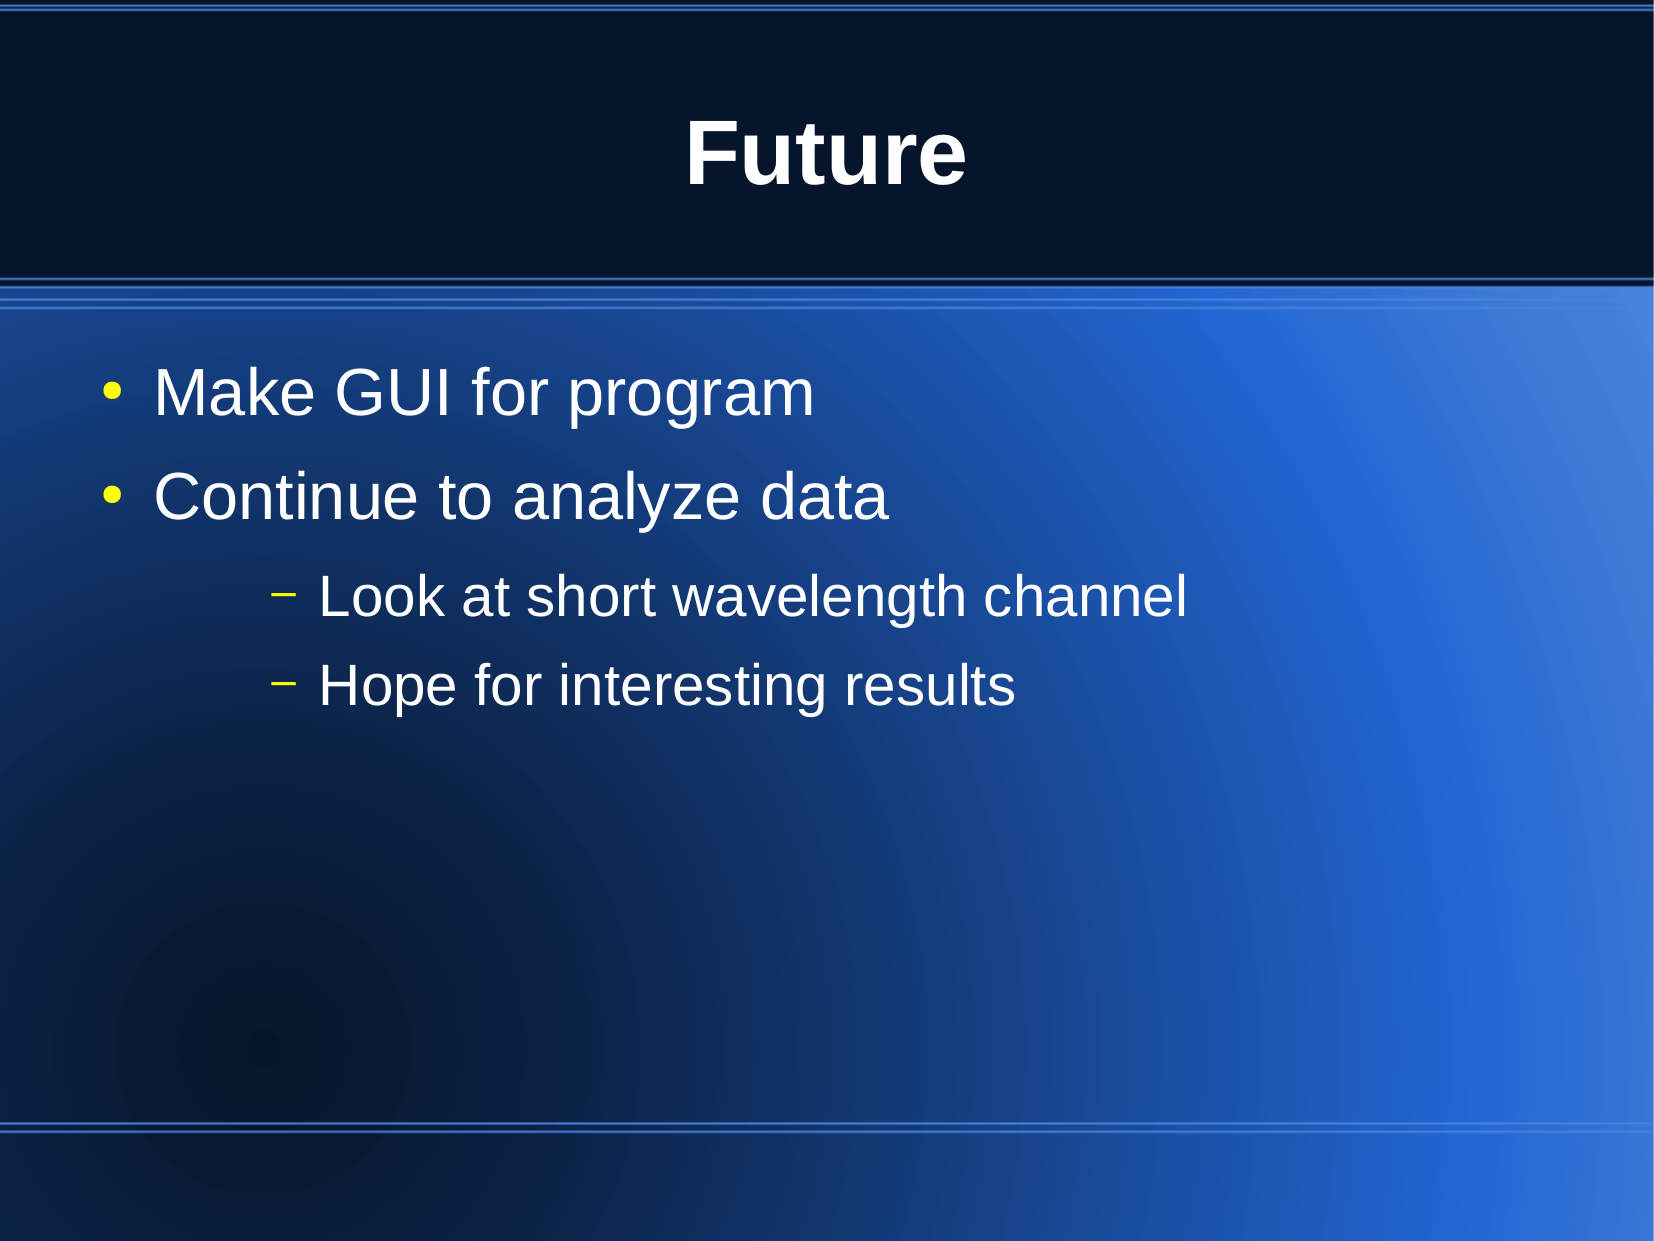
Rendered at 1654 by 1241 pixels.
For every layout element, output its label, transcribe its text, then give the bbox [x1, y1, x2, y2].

title Future [82, 49, 1571, 257]
list Make GUI for program Continue to analyze data Look at short wavelength channel Hope for interesting results [82, 355, 1571, 1043]
picture [0, 0, 1654, 1241]
